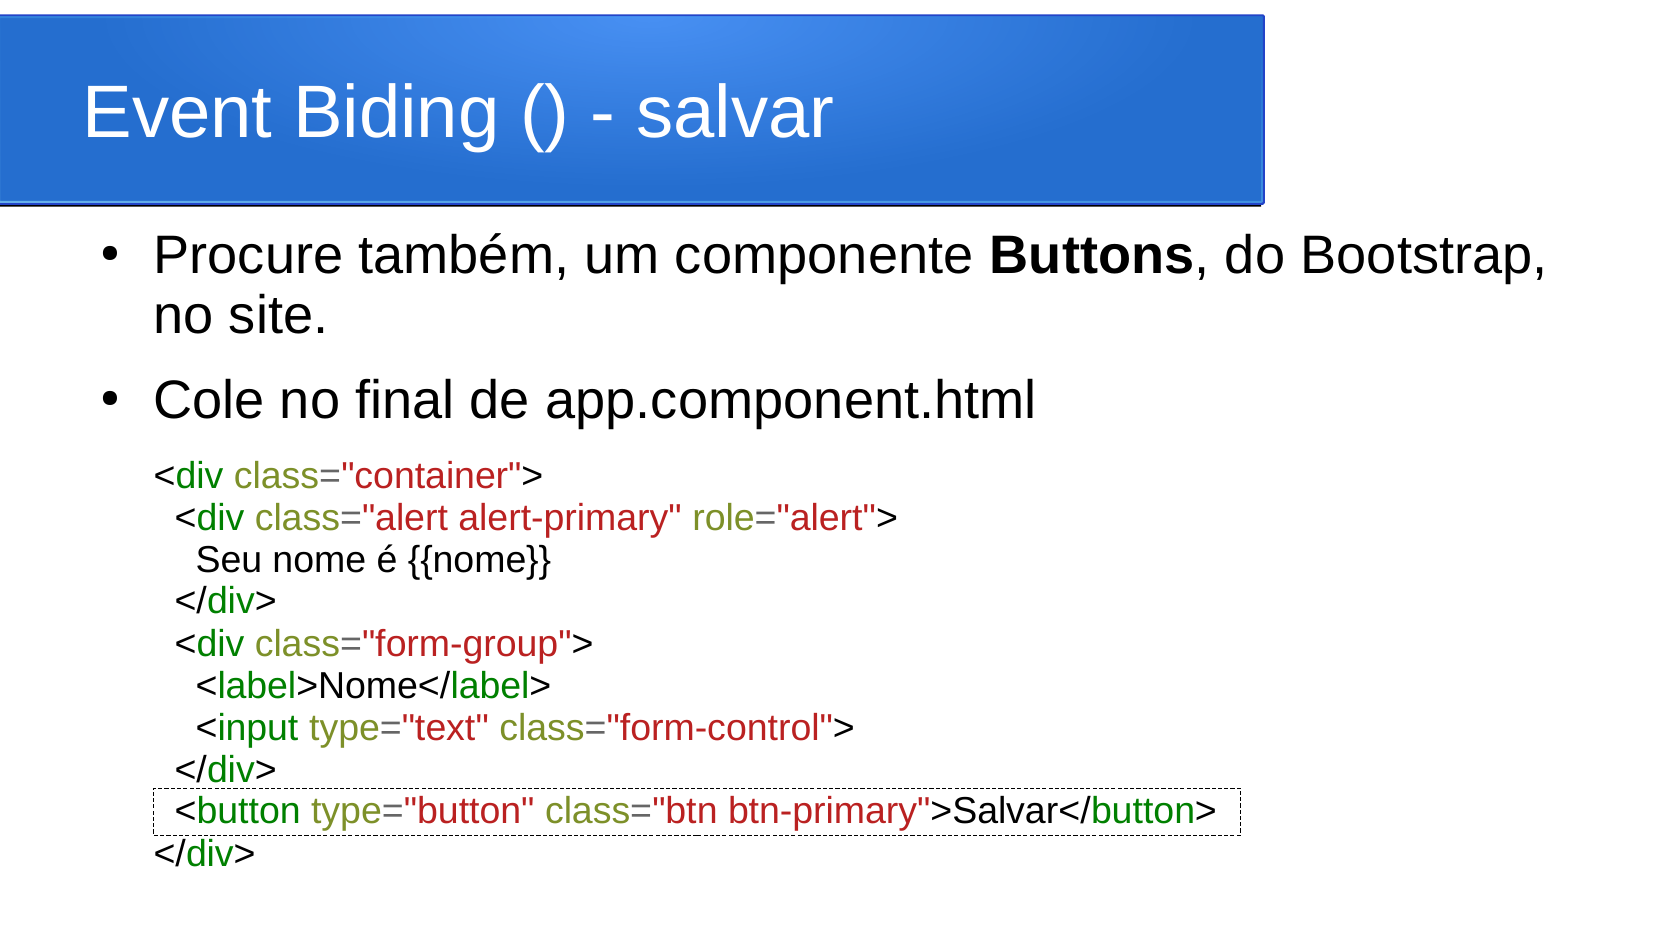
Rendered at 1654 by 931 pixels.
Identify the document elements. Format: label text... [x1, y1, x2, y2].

text_box <div class="container"> <div class="alert alert-primary" role="alert"> Seu nome é {{nome}} </div> <div class="form-group"> <label>Nome</label> <input type="text" class="form-control"> </div> <button type="button" class="btn btn-primary">Salvar</button> </div> [153, 454, 1335, 875]
title Event Biding () - salvar [82, 35, 1235, 189]
list Procure também, um componente Buttons, do Bootstrap, no site. Cole no final de app.component.html [82, 224, 1571, 764]
